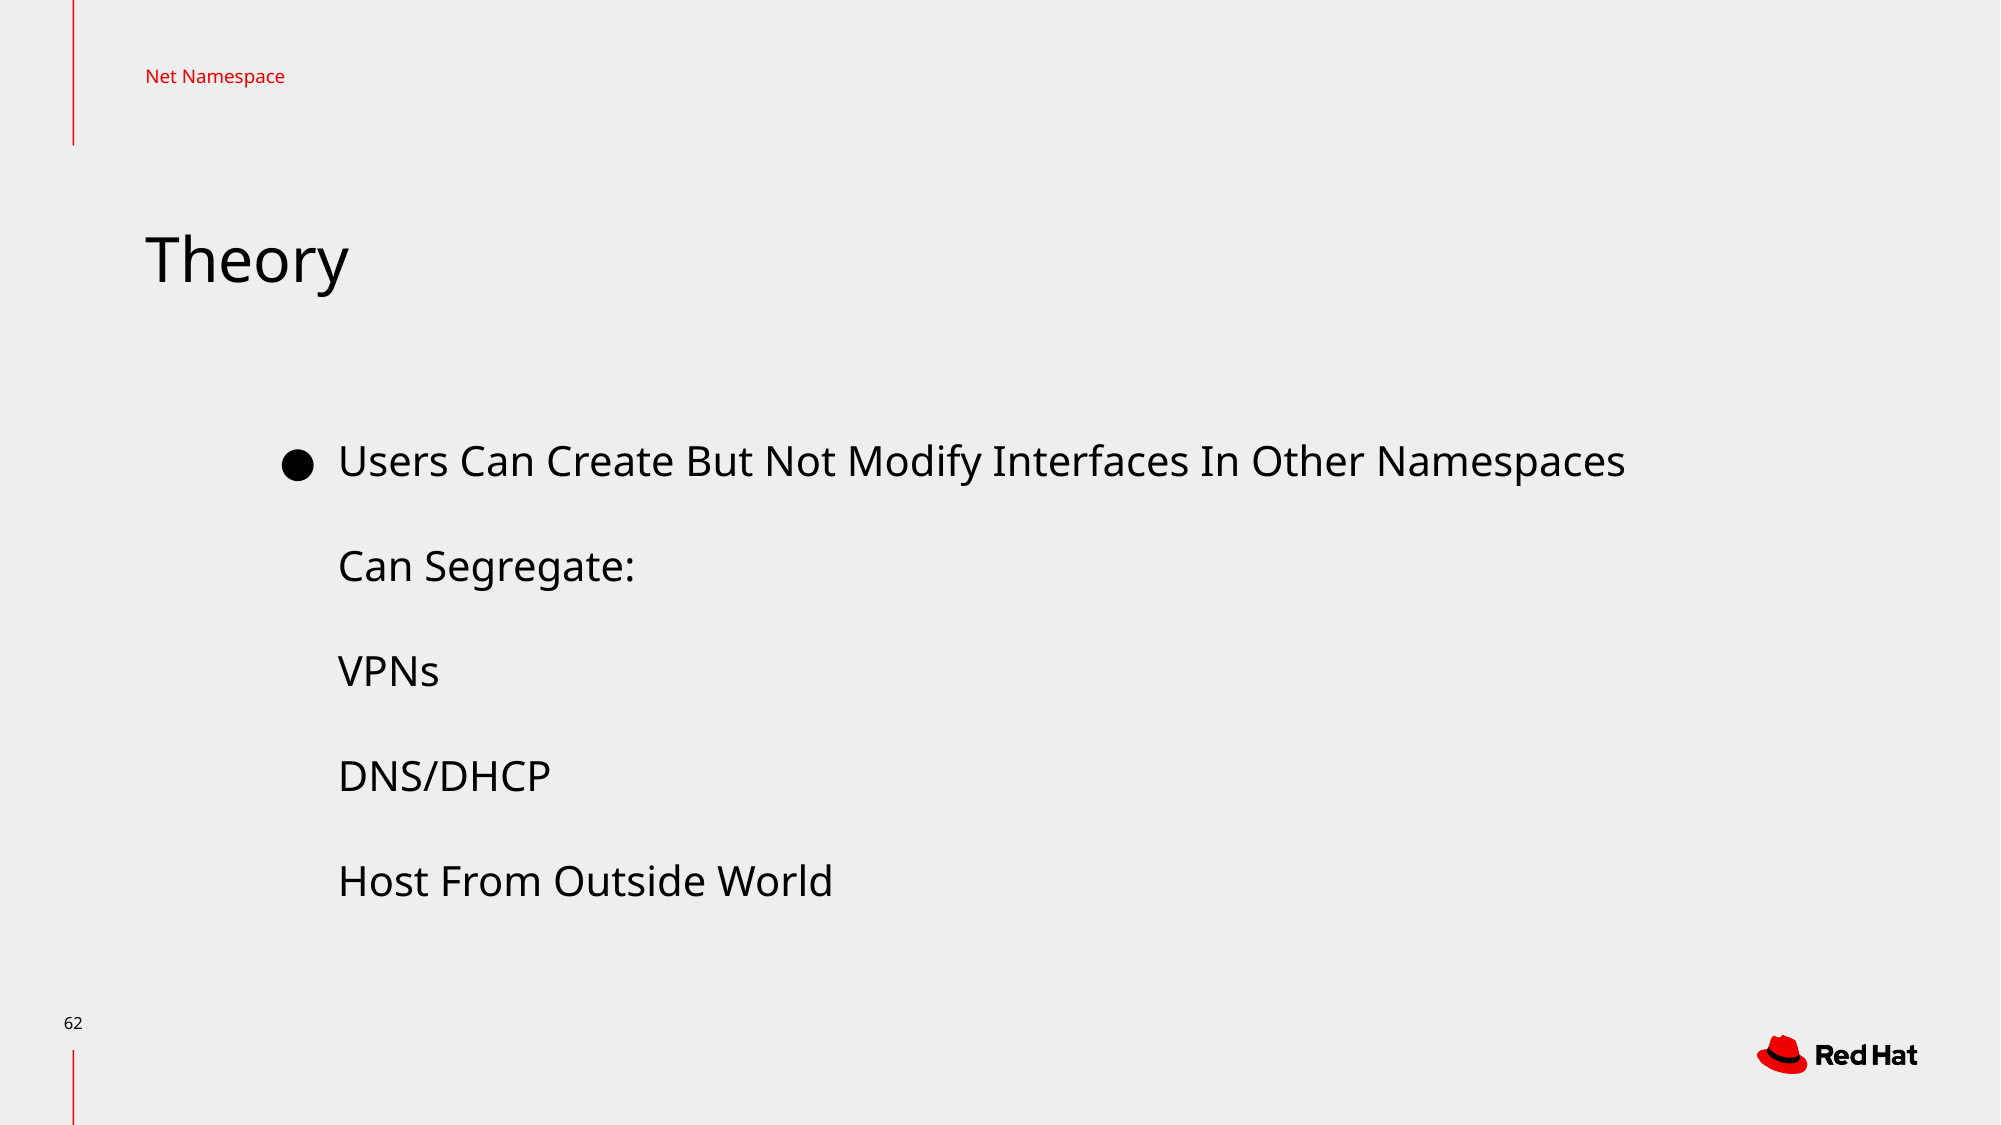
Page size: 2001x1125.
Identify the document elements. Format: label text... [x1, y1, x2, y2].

title Users Can Create But Not Modify Interfaces In Other Namespaces Can Segregate: VPNs DNS/DHCP Host From Outside World [262, 380, 1955, 1008]
subtitle Net Namespace [73, 9, 919, 143]
picture [1757, 1035, 1918, 1074]
slide_number <number> [13, 1012, 134, 1036]
title Theory [73, 193, 1713, 353]
